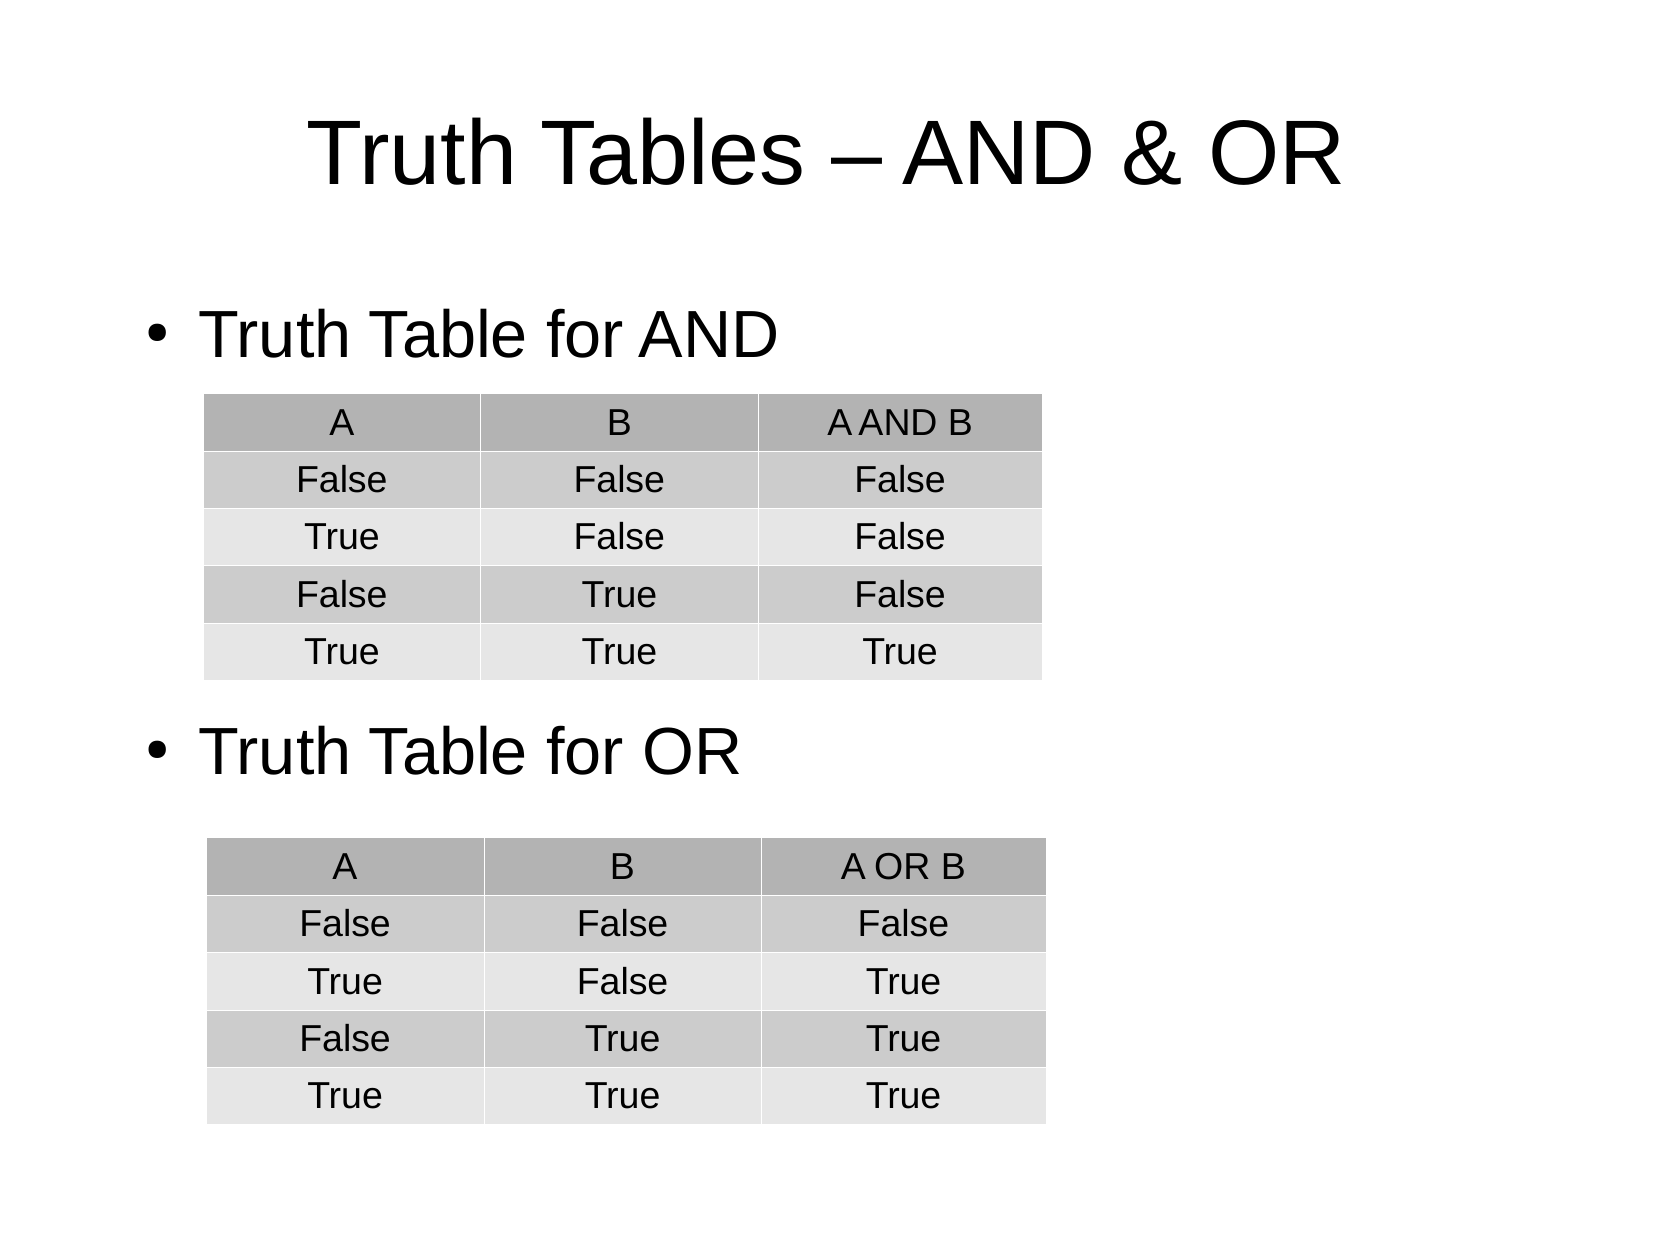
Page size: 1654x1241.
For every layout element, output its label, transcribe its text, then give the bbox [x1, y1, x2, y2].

table_cell True [759, 624, 1042, 680]
table_cell True [485, 1011, 761, 1067]
table_cell True [207, 1068, 484, 1124]
table_cell False [207, 1011, 484, 1067]
table_cell True [481, 624, 758, 680]
table_cell True [204, 624, 480, 680]
table_cell False [485, 896, 761, 952]
table_header A [204, 394, 480, 451]
table_cell True [481, 566, 758, 623]
table_cell False [485, 953, 761, 1010]
table_cell False [759, 452, 1042, 508]
table_cell True [207, 953, 484, 1010]
table_cell False [207, 896, 484, 952]
table_cell True [485, 1068, 761, 1124]
table_cell False [204, 566, 480, 623]
list Truth Table for AND Truth Table for OR [127, 296, 1583, 1170]
table_header A OR B [762, 838, 1046, 895]
table_cell False [759, 566, 1042, 623]
table_cell False [481, 509, 758, 565]
table_cell True [762, 1068, 1046, 1124]
table_cell False [762, 896, 1046, 952]
table_header A AND B [759, 394, 1042, 451]
table_cell False [481, 452, 758, 508]
table_header B [485, 838, 761, 895]
table_header B [481, 394, 758, 451]
table_cell False [759, 509, 1042, 565]
table_cell False [204, 452, 480, 508]
table_cell True [204, 509, 480, 565]
table_cell True [762, 953, 1046, 1010]
title Truth Tables – AND & OR [82, 49, 1571, 257]
table_header A [207, 838, 484, 895]
table_cell True [762, 1011, 1046, 1067]
